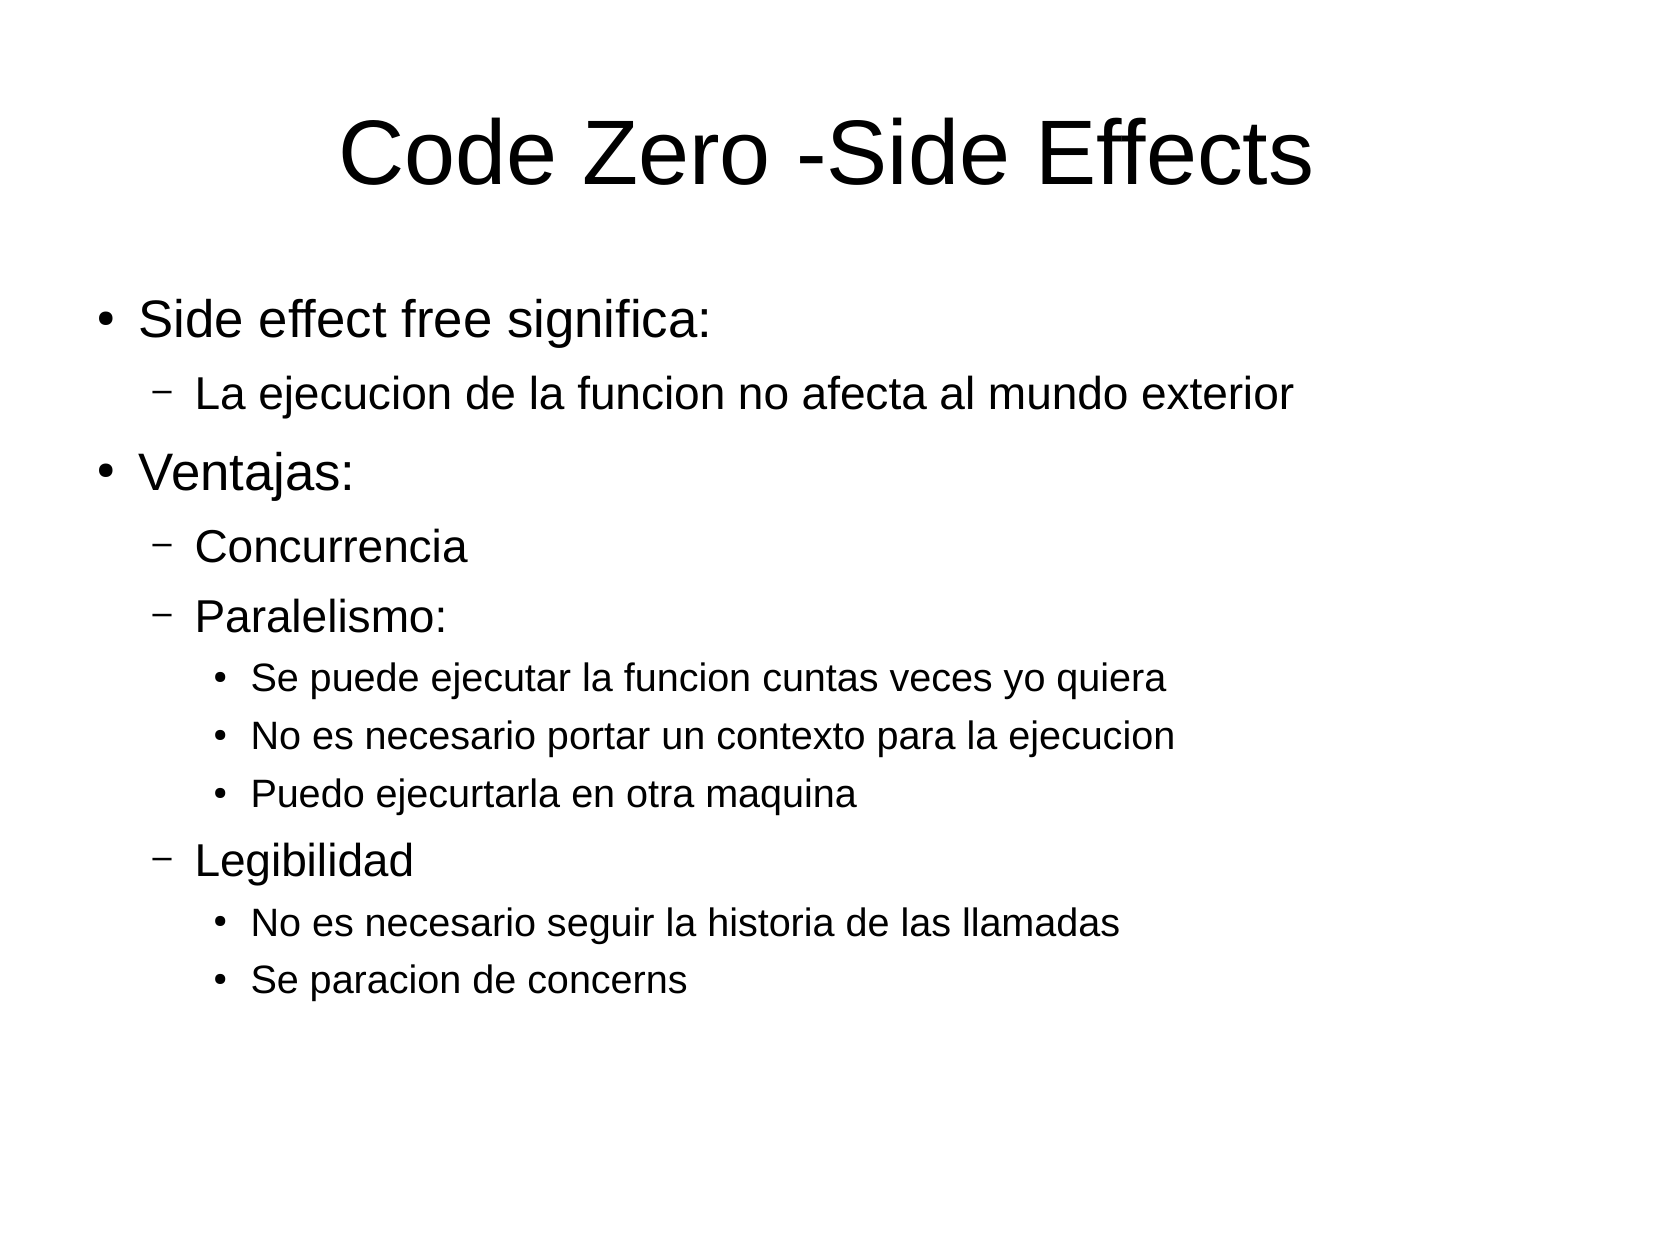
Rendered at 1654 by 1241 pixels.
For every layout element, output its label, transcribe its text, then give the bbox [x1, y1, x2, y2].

list Side effect free significa: La ejecucion de la funcion no afecta al mundo exterior Ventajas: Concurrencia Paralelismo: Se puede ejecutar la funcion cuntas veces yo quiera No es necesario portar un contexto para la ejecucion Puedo ejecurtarla en otra maquina Legibilidad No es necesario seguir la historia de las llamadas Se paracion de concerns [82, 290, 1571, 1010]
title Code Zero -Side Effects [82, 49, 1571, 257]
